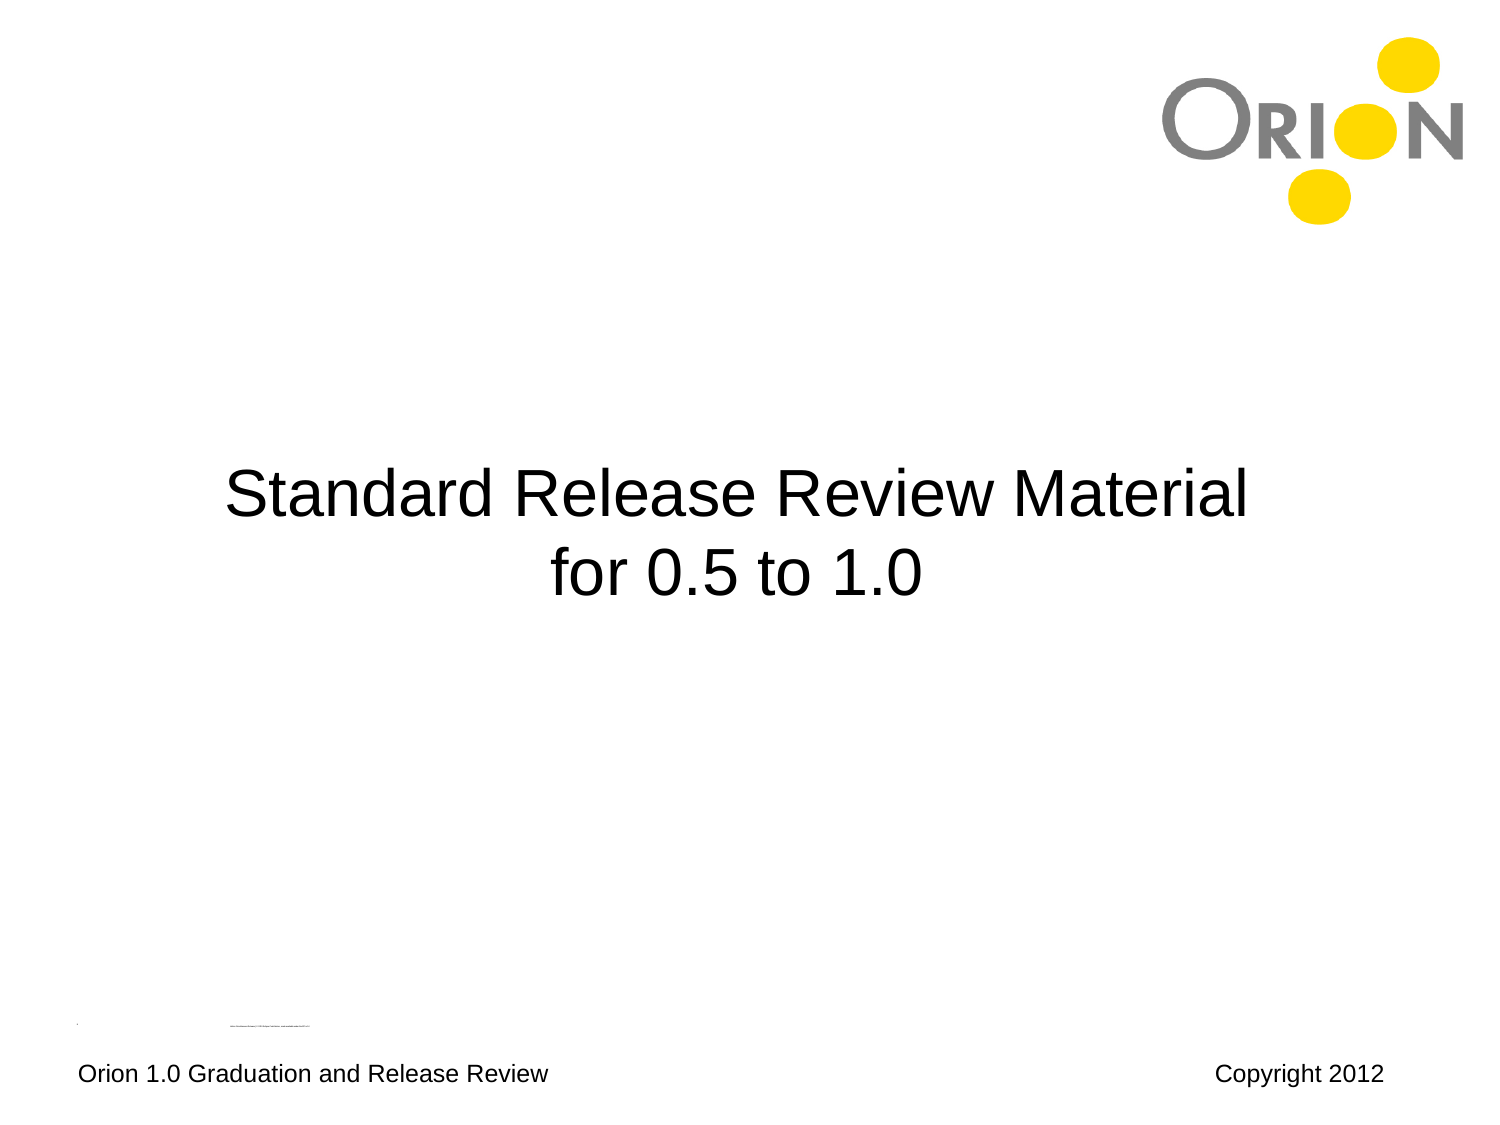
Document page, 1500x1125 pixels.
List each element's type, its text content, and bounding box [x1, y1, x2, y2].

picture [1288, 37, 1463, 225]
subtitle Standard Release Review Material for 0.5 to 1.0 [187, 37, 1288, 1022]
